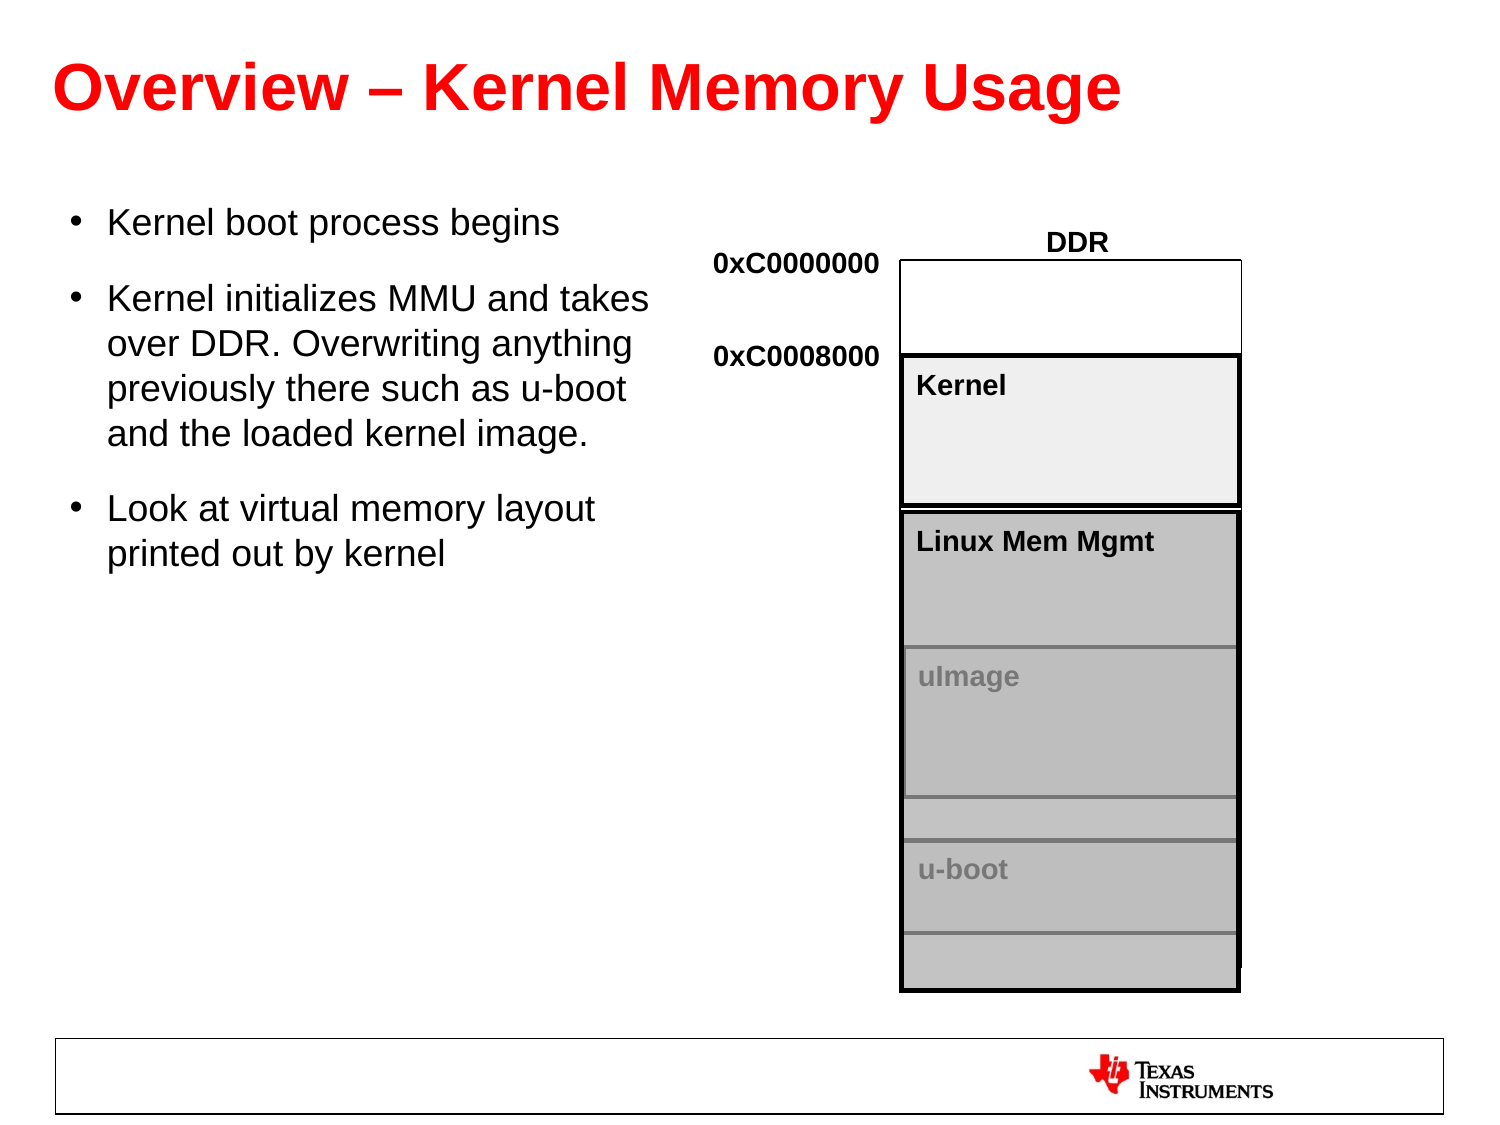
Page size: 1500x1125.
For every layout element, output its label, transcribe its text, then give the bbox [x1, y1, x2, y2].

text_box [901, 511, 1240, 991]
text_box Kernel [901, 358, 1023, 409]
text_box 0xC0000000 [692, 236, 895, 288]
list Kernel boot process begins Kernel initializes MMU and takes over DDR. Overwriting anything previously there such as u-boot and the loaded kernel image. Look at virtual memory layout printed out by kernel [54, 190, 694, 887]
text_box 0xC0008000 [693, 329, 896, 381]
text_box Linux Mem Mgmt [901, 514, 1220, 565]
text_box [902, 355, 1240, 506]
picture [1087, 1052, 1274, 1099]
title Overview – Kernel Memory Usage [37, 23, 1426, 158]
text_box DDR [976, 215, 1179, 267]
